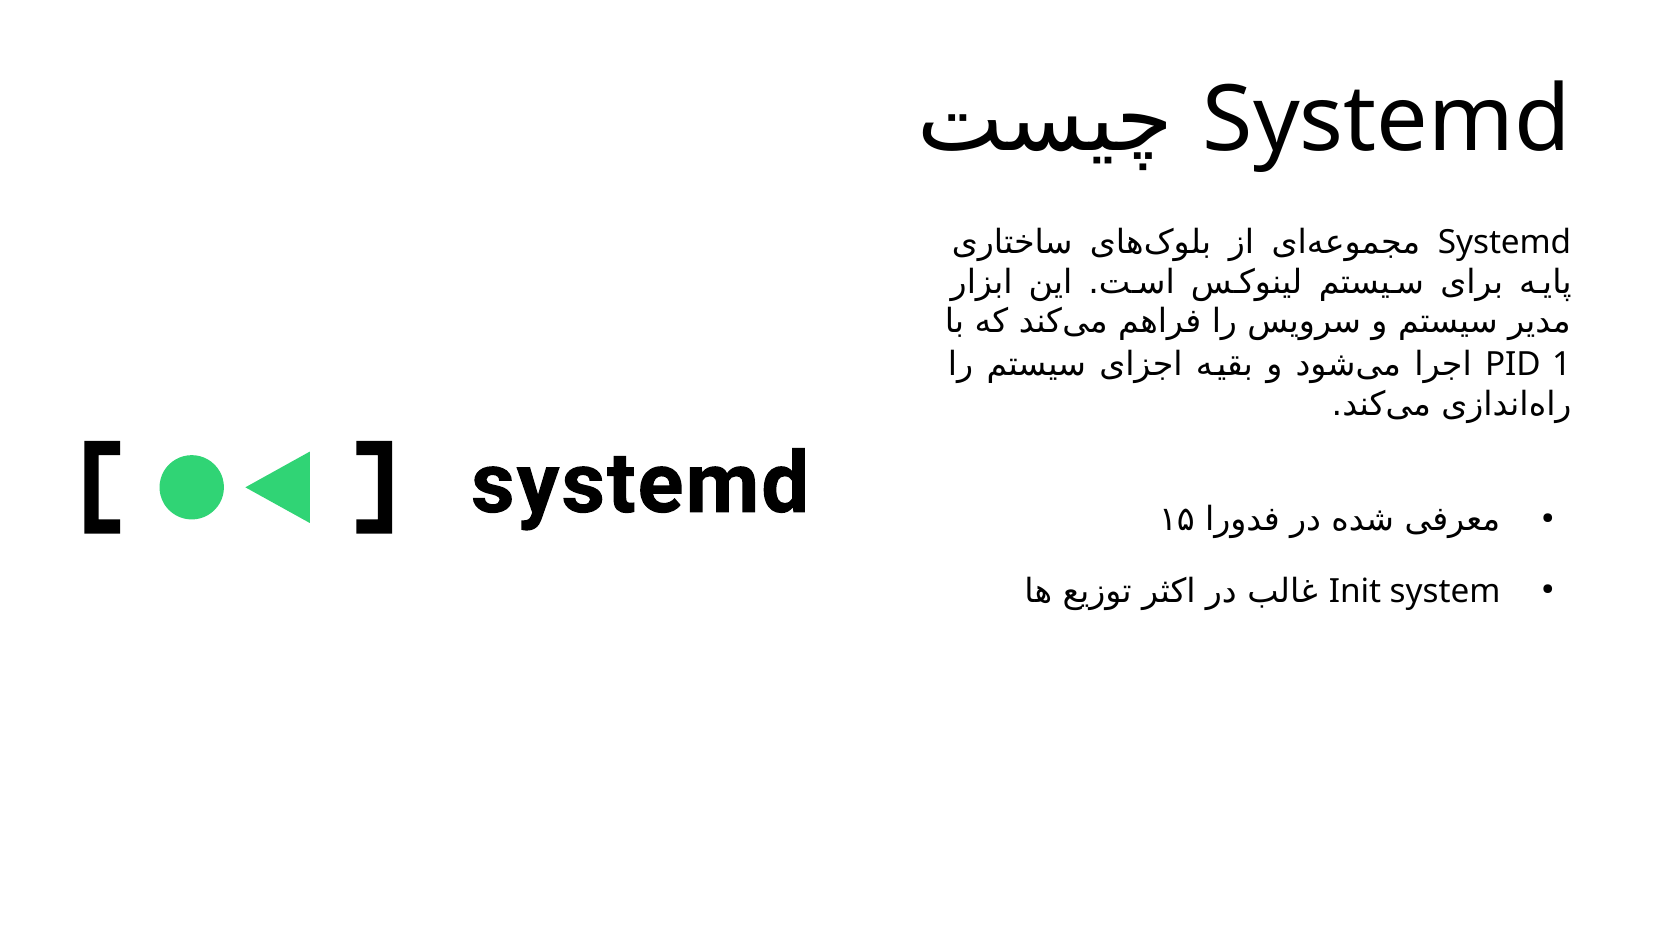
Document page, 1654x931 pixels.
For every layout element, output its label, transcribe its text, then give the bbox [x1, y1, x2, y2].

list معرفی شده در فدورا ۱۵ Init system غالب در اکثر توزیع ها [845, 499, 1572, 757]
picture [82, 439, 809, 536]
list Systemd مجموعه‌ای از بلوک‌های ساختاری پایه برای سیستم لینوکس است. این ابزار مدیر سیستم و سرویس را فراهم می‌کند که با PID 1 اجرا می‌شود و بقیه اجزای سیستم را راه‌اندازی می‌کند. [944, 217, 1572, 475]
title Systemd چیست [82, 37, 1571, 193]
